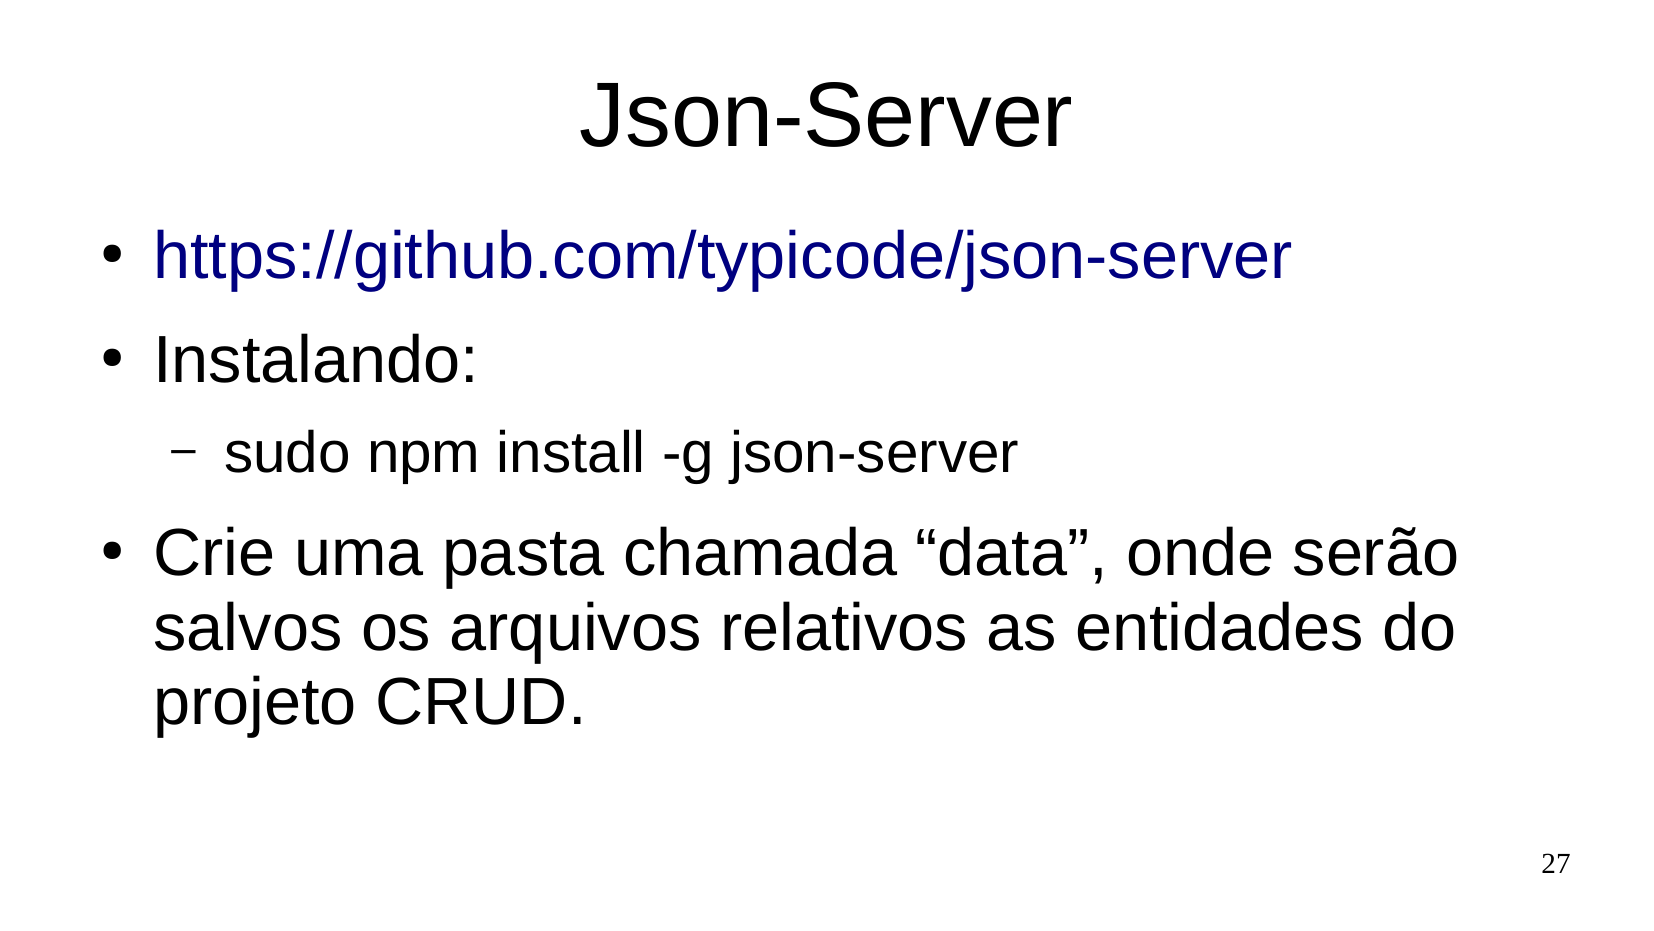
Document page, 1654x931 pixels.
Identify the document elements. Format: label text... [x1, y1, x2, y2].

title Json-Server [82, 37, 1571, 193]
list https://github.com/typicode/json-server Instalando: sudo npm install -g json-server Crie uma pasta chamada “data”, onde serão salvos os arquivos relativos as entidades do projeto CRUD. [82, 217, 1571, 758]
